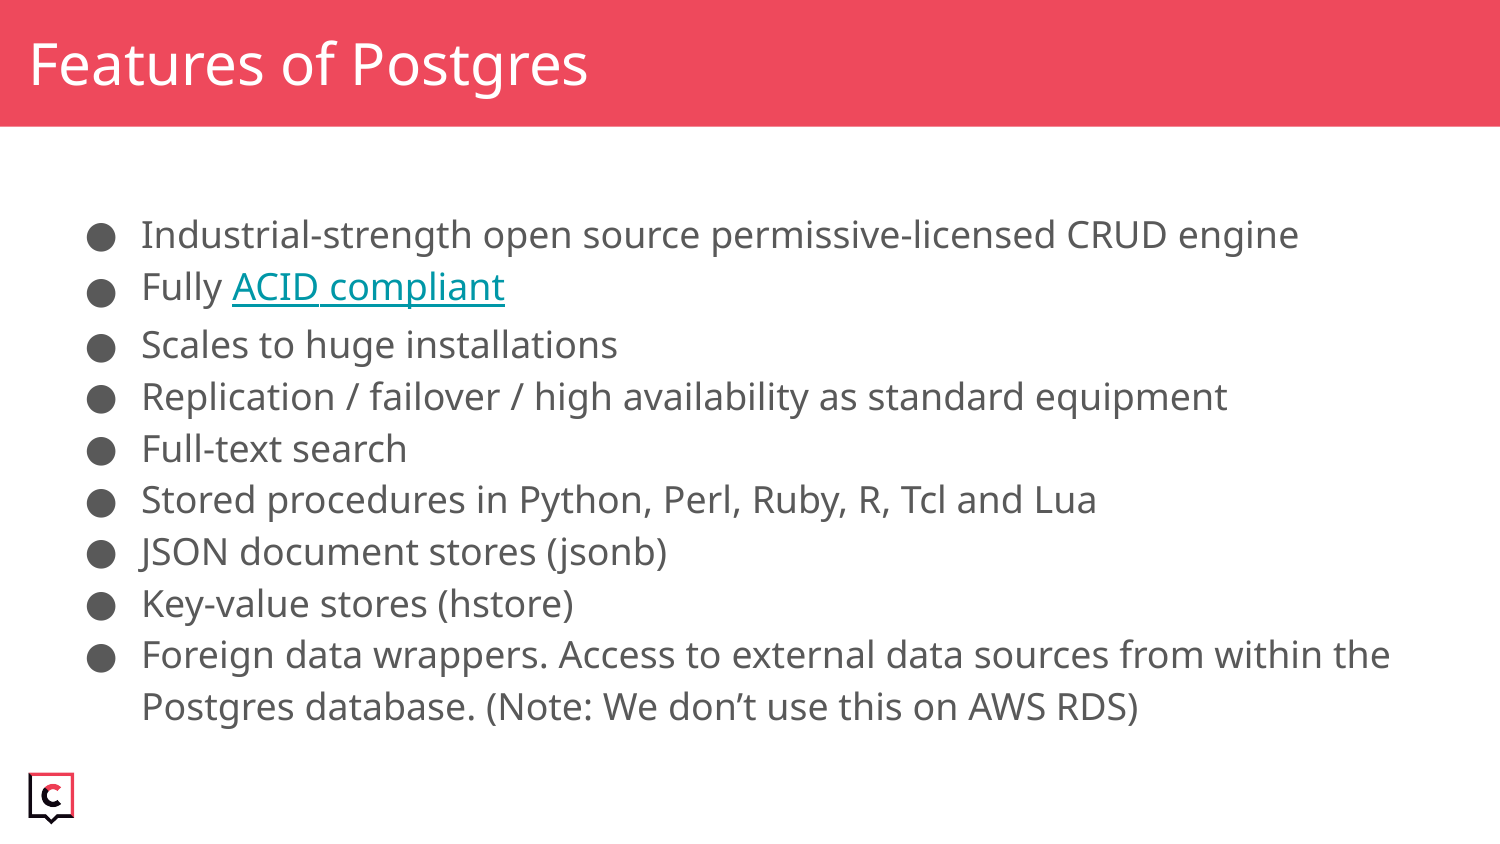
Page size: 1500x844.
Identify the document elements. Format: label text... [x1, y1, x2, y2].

list Industrial-strength open source permissive-licensed CRUD engine Fully ACID compliant Scales to huge installations Replication / failover / high availability as standard equipment Full-text search Stored procedures in Python, Perl, Ruby, R, Tcl and Lua JSON document stores (jsonb) Key-value stores (hstore) Foreign data wrappers. Access to external data sources from within the Postgres database. (Note: We don’t use this on AWS RDS) [51, 189, 1449, 750]
picture [19, 764, 82, 830]
title Features of Postgres [13, 12, 1412, 107]
